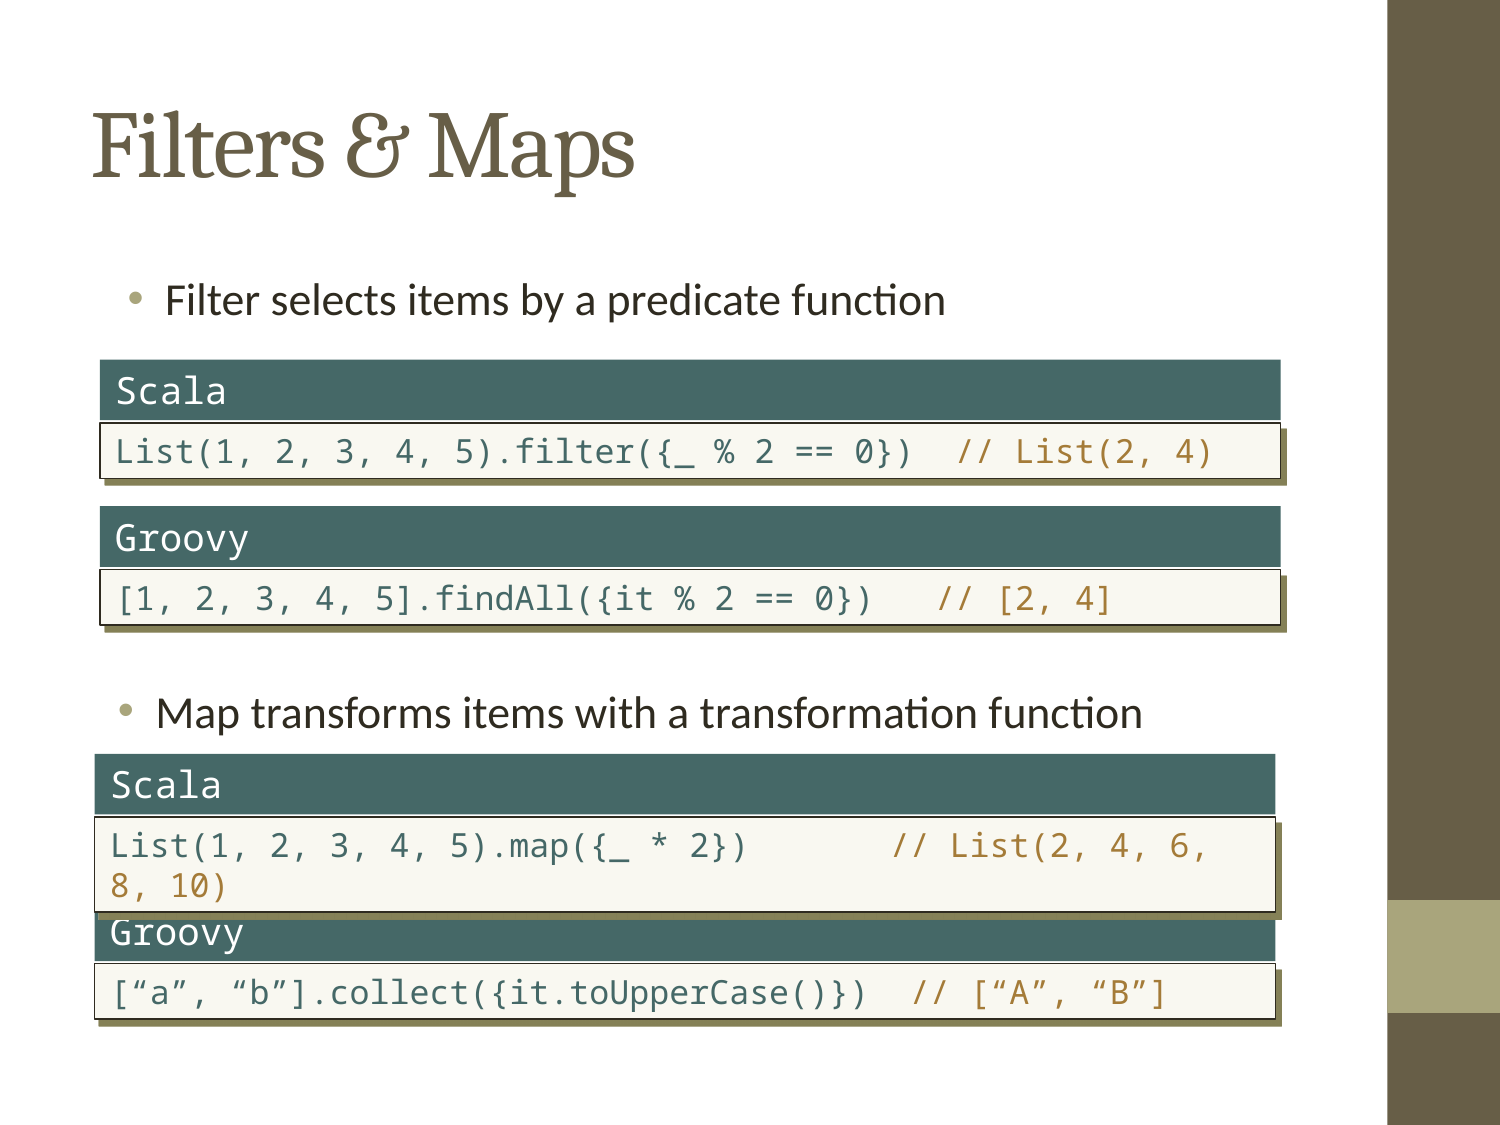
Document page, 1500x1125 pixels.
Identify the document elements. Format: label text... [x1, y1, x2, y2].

text_box Map transforms items with a transformation function [65, 675, 1316, 751]
text_box Groovy [94, 913, 1276, 962]
title Filters & Maps [75, 45, 1326, 233]
text_box Scala [94, 753, 1276, 815]
text_box Groovy [99, 506, 1281, 567]
text_box [1, 2, 3, 4, 5].findAll({it % 2 == 0}) // [2, 4] [99, 569, 1281, 625]
text_box List(1, 2, 3, 4, 5).filter({_ % 2 == 0}) // List(2, 4) [99, 422, 1281, 479]
list Filter selects items by a predicate function [75, 262, 1326, 338]
text_box Scala [99, 359, 1281, 421]
text_box List(1, 2, 3, 4, 5).map({_ * 2}) // List(2, 4, 6, 8, 10) [94, 817, 1276, 873]
text_box [“a”, “b”].collect({it.toUpperCase()}) // [“A”, “B”] [94, 963, 1276, 1020]
